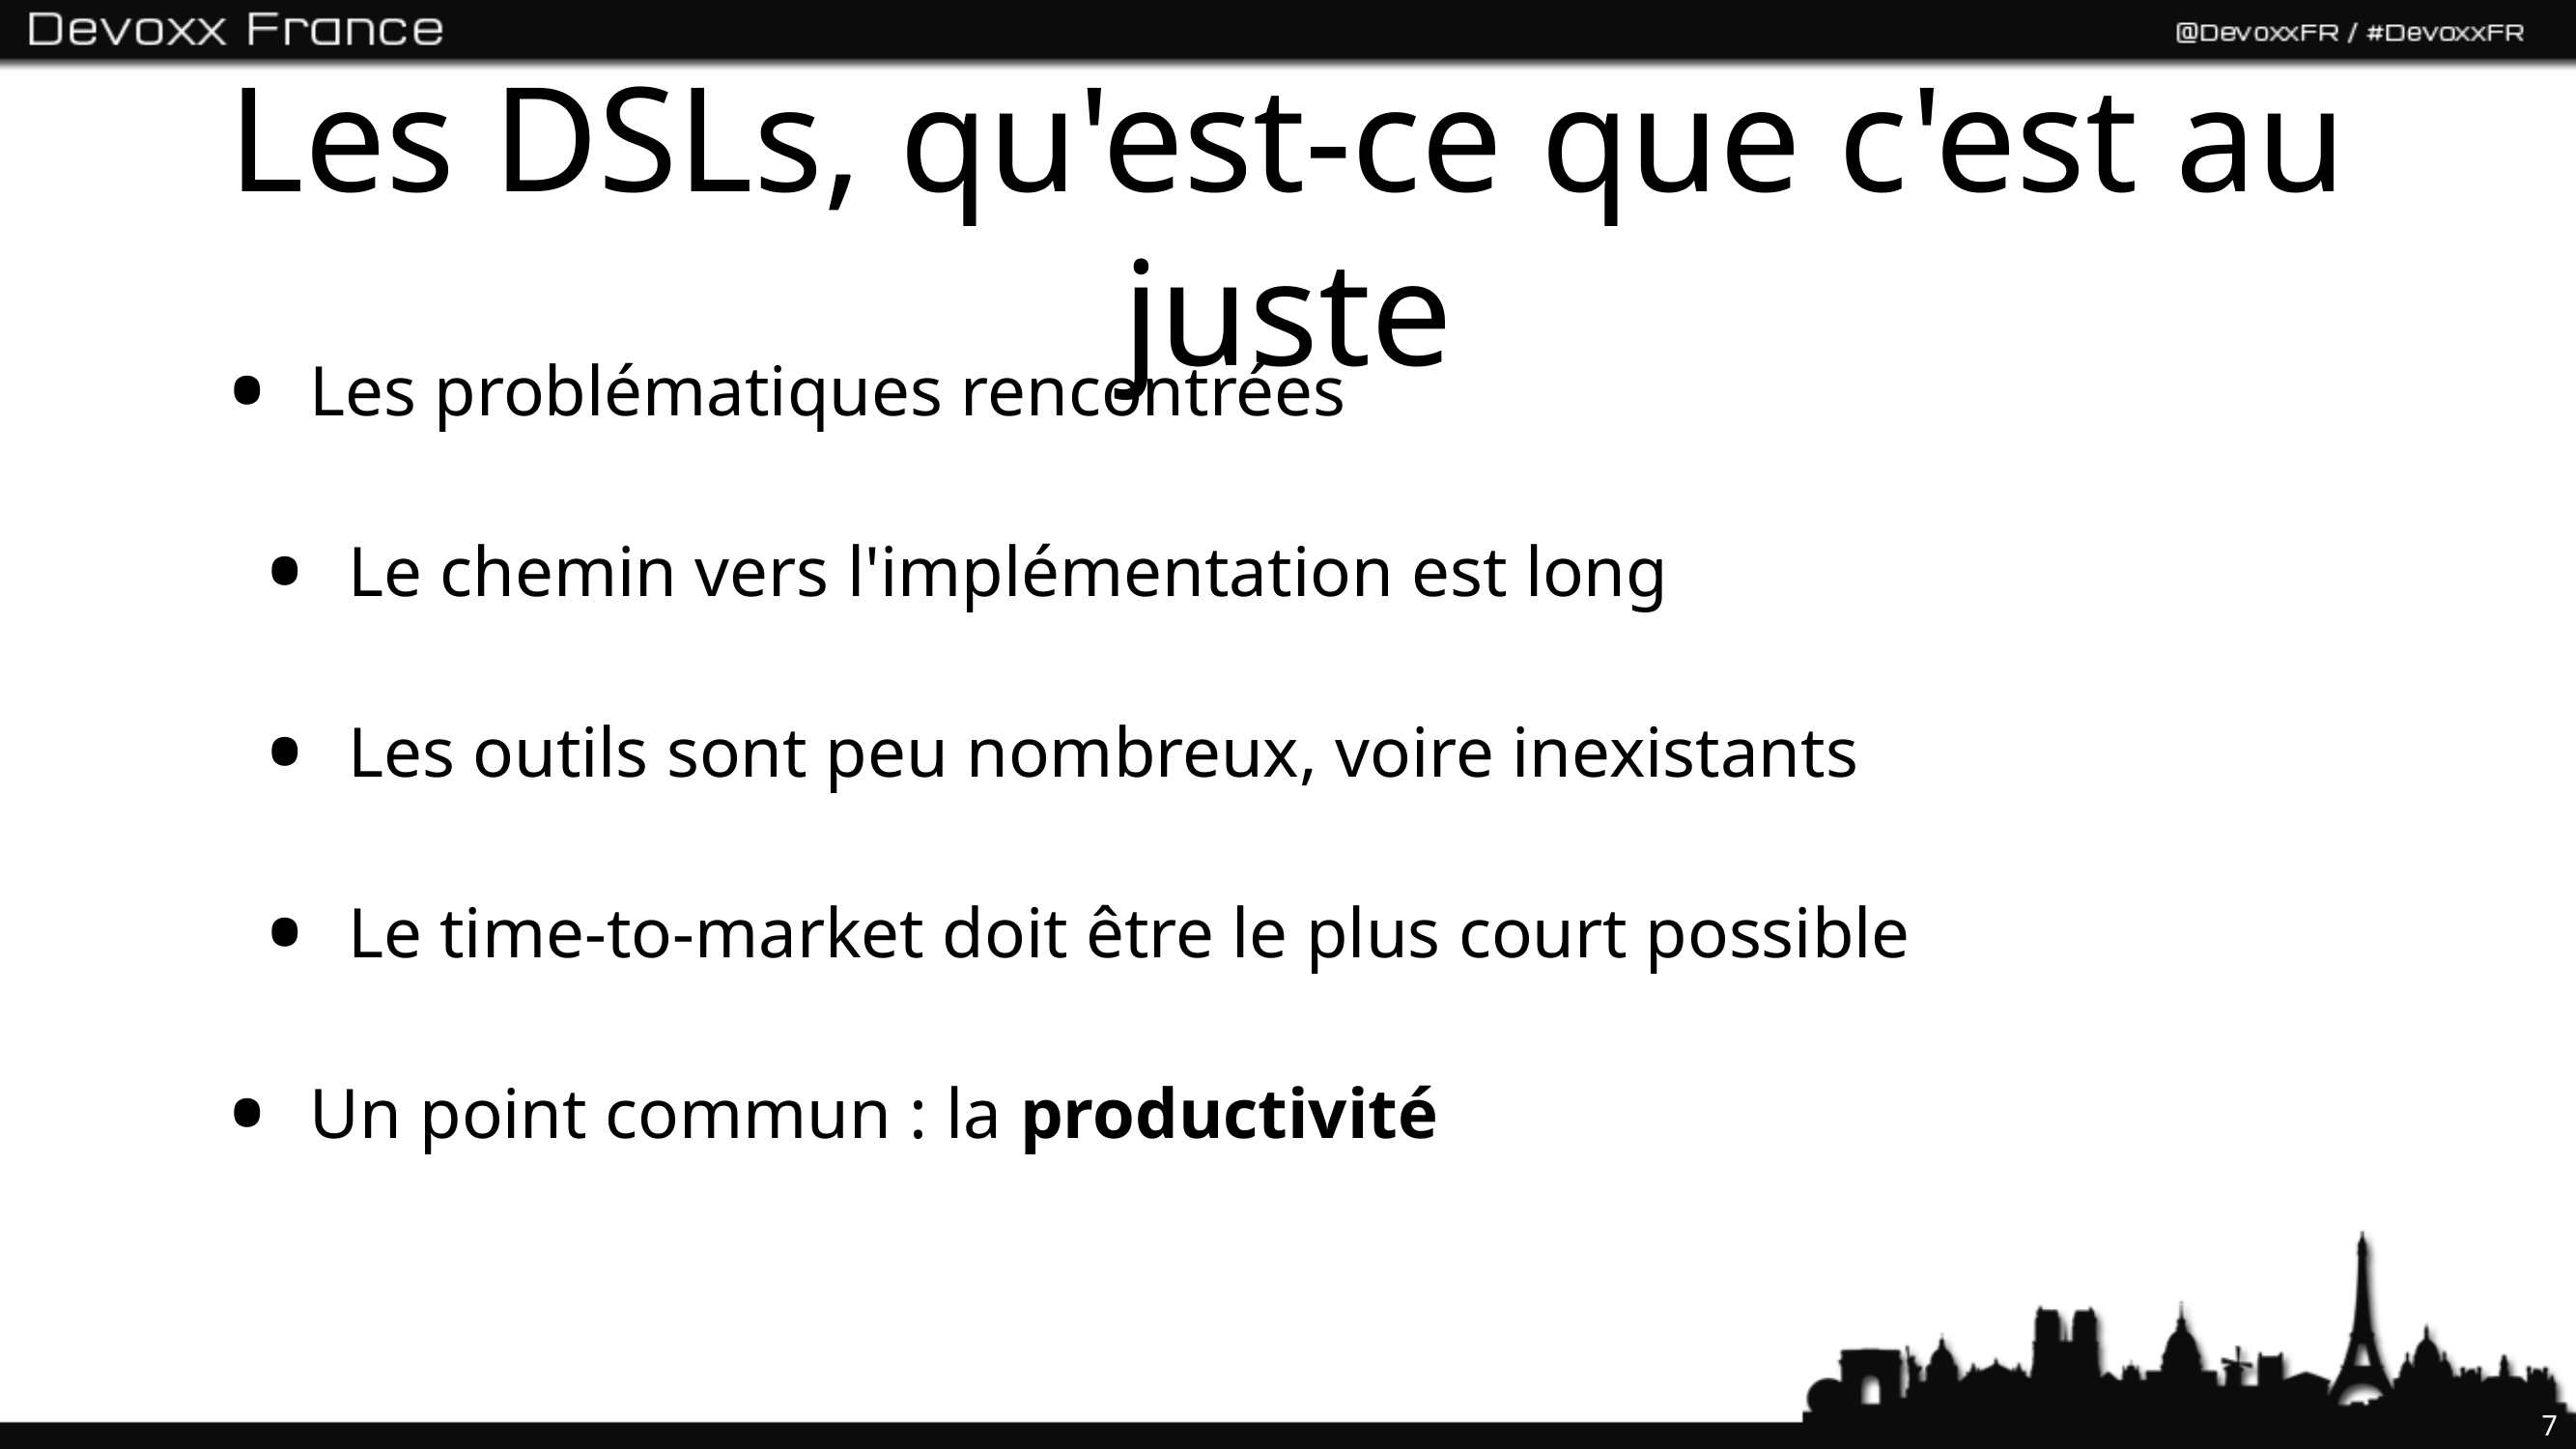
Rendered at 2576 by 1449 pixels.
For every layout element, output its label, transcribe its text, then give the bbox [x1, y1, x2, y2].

picture [0, 0, 2576, 1449]
list Les problématiques rencontrées Le chemin vers l'implémentation est long Les outils sont peu nombreux, voire inexistants Le time-to-market doit être le plus court possible Un point commun : la productivité [183, 352, 2393, 1378]
title Les DSLs, qu'est-ce que c'est au juste [183, 38, 2393, 352]
